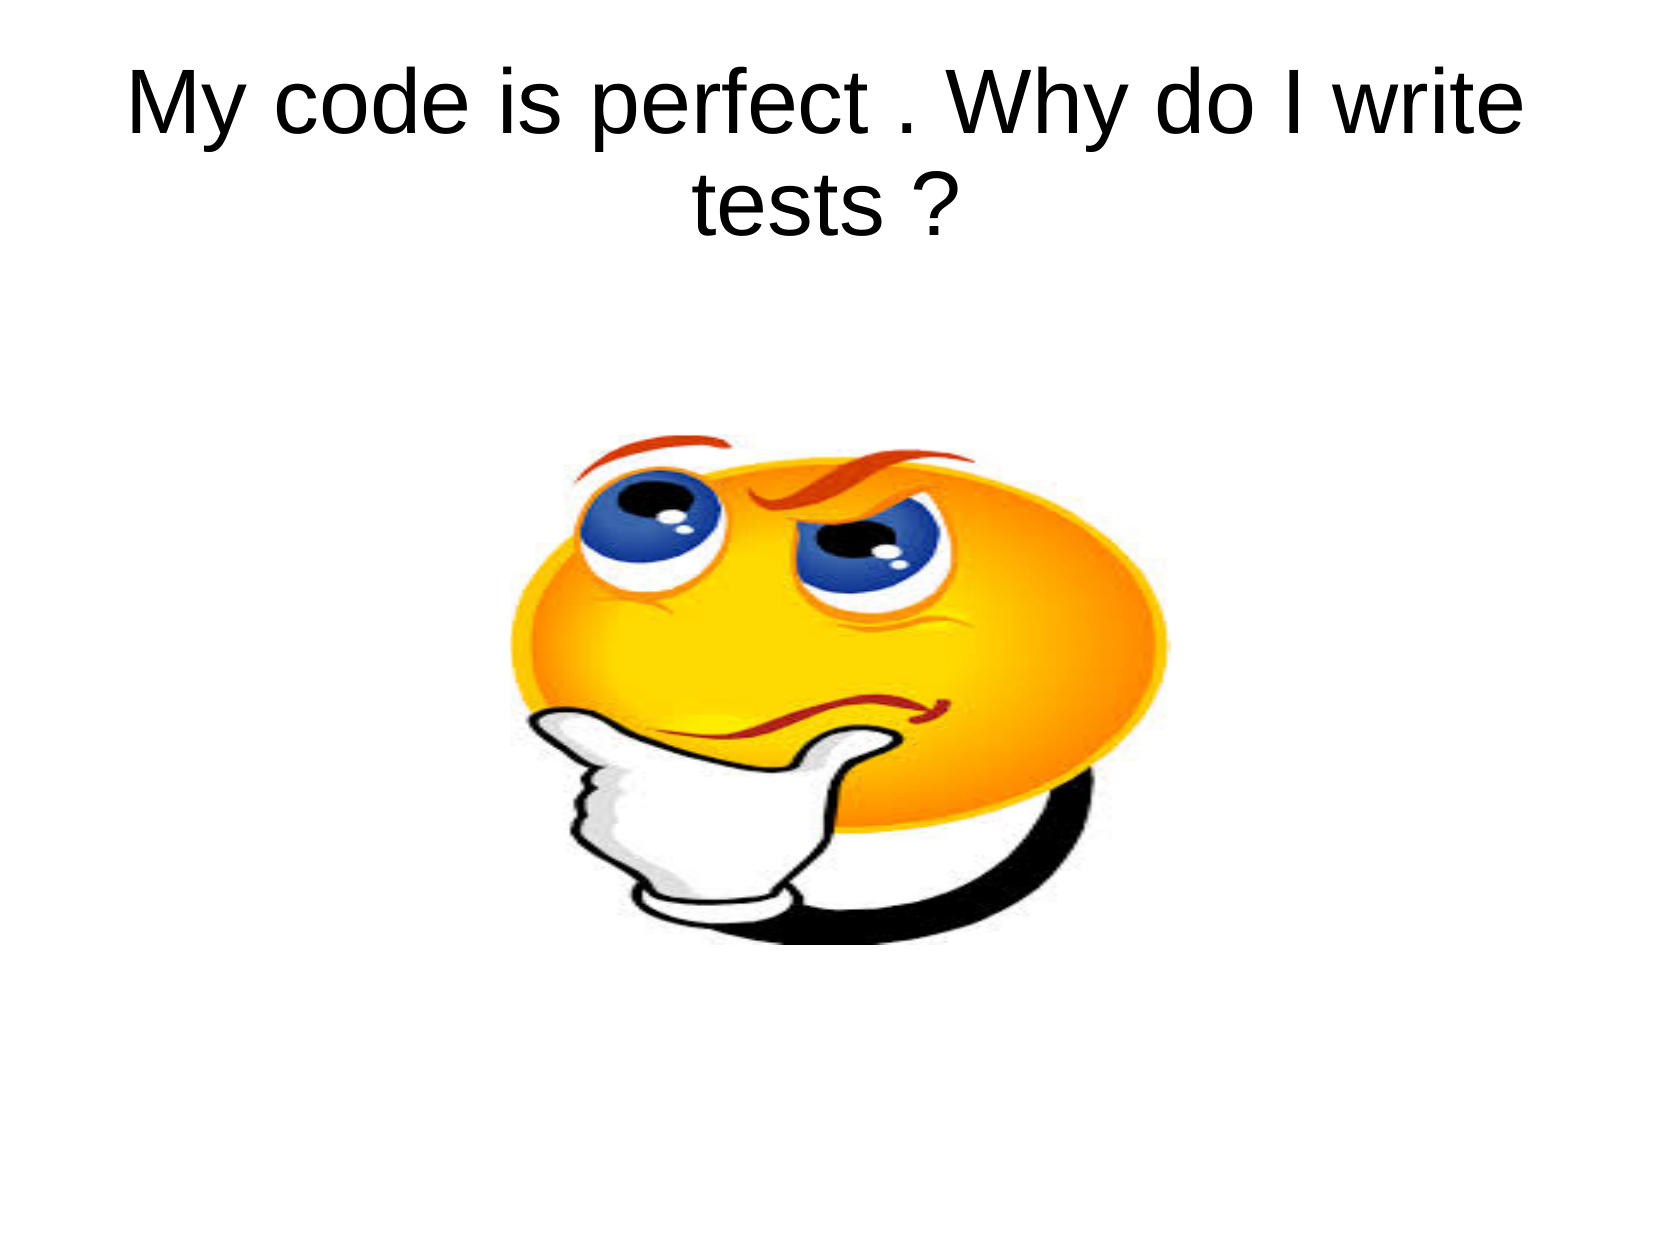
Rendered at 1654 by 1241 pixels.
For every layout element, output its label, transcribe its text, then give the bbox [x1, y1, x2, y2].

picture [510, 434, 1171, 946]
title My code is perfect . Why do I write tests ? [82, 49, 1571, 257]
